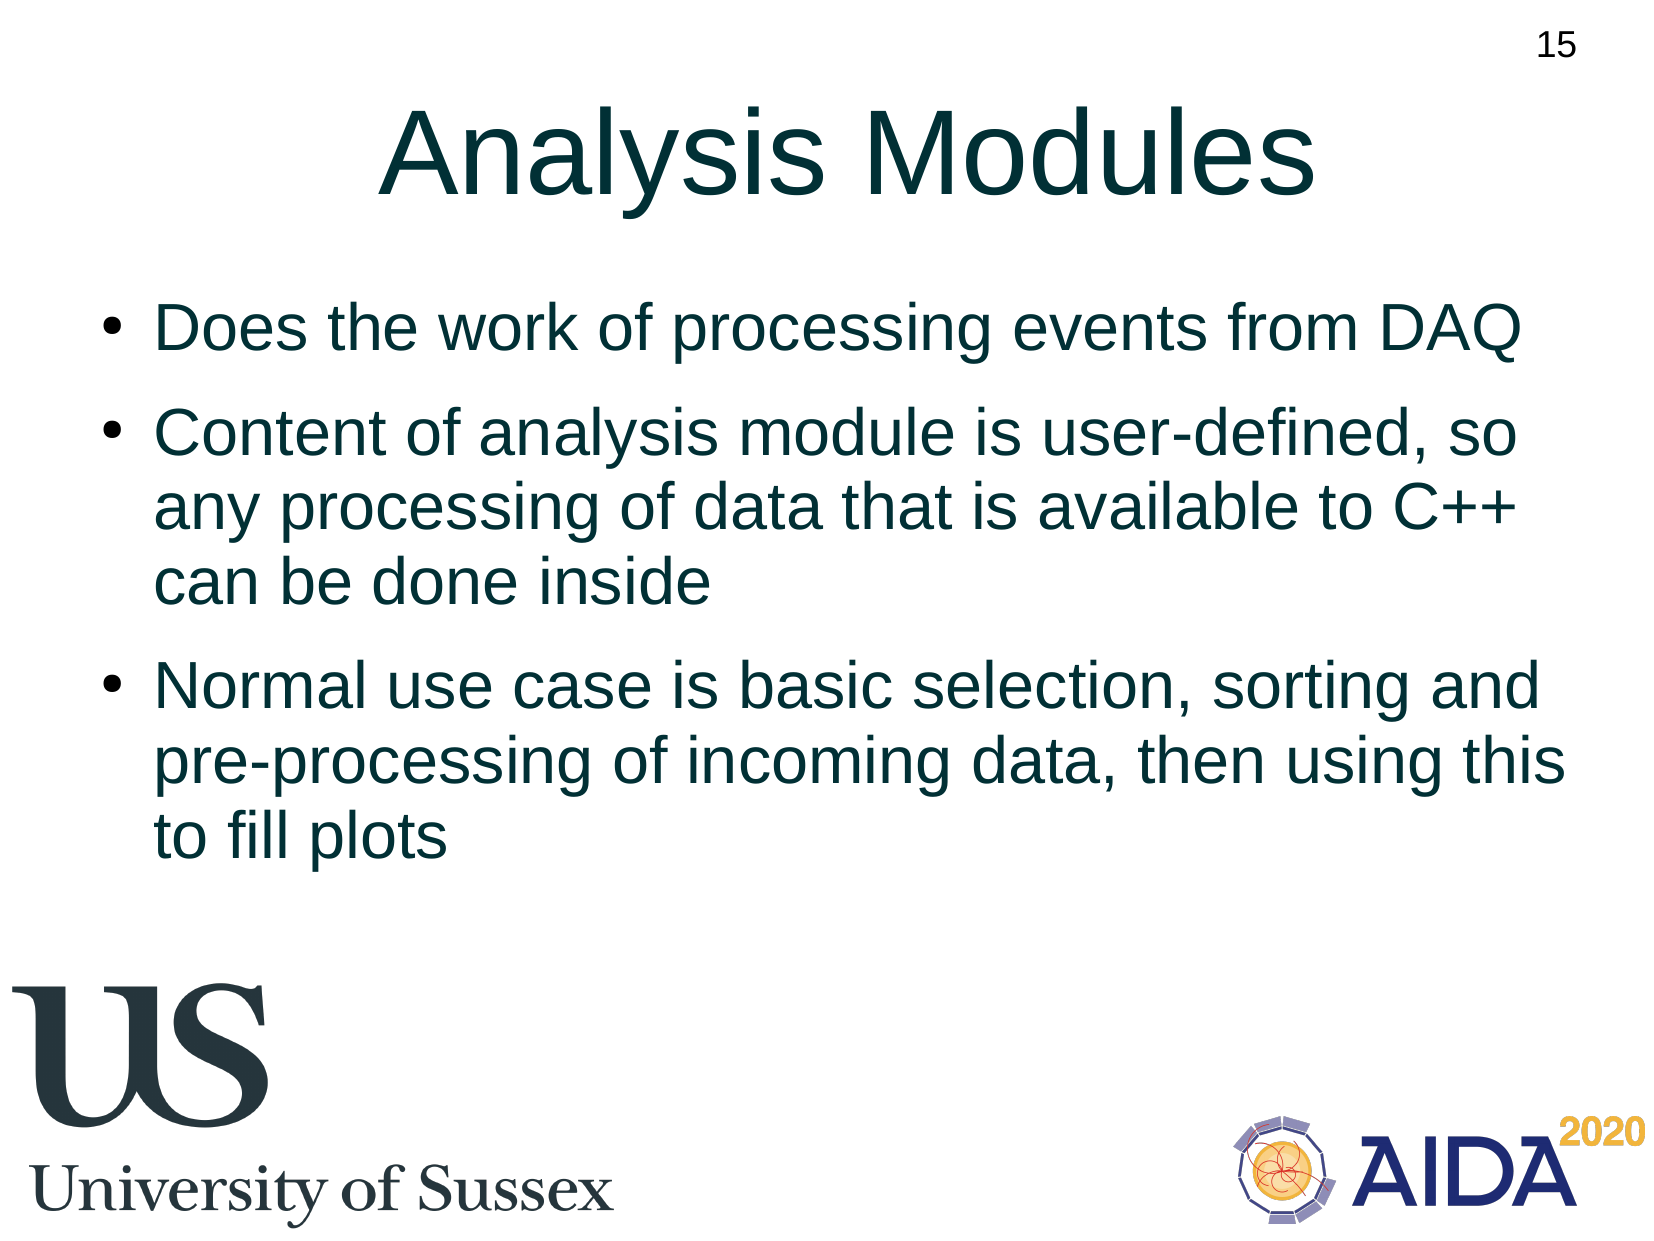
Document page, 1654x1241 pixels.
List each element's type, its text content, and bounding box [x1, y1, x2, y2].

title Analysis Modules [82, 49, 1571, 257]
picture [11, 982, 615, 1229]
text_box <number> [1521, 16, 1654, 84]
list Does the work of processing events from DAQ Content of analysis module is user-defined, so any processing of data that is available to C++ can be done inside Normal use case is basic selection, sorting and pre-processing of incoming data, then using this to fill plots [82, 290, 1571, 957]
picture [1233, 1116, 1645, 1224]
